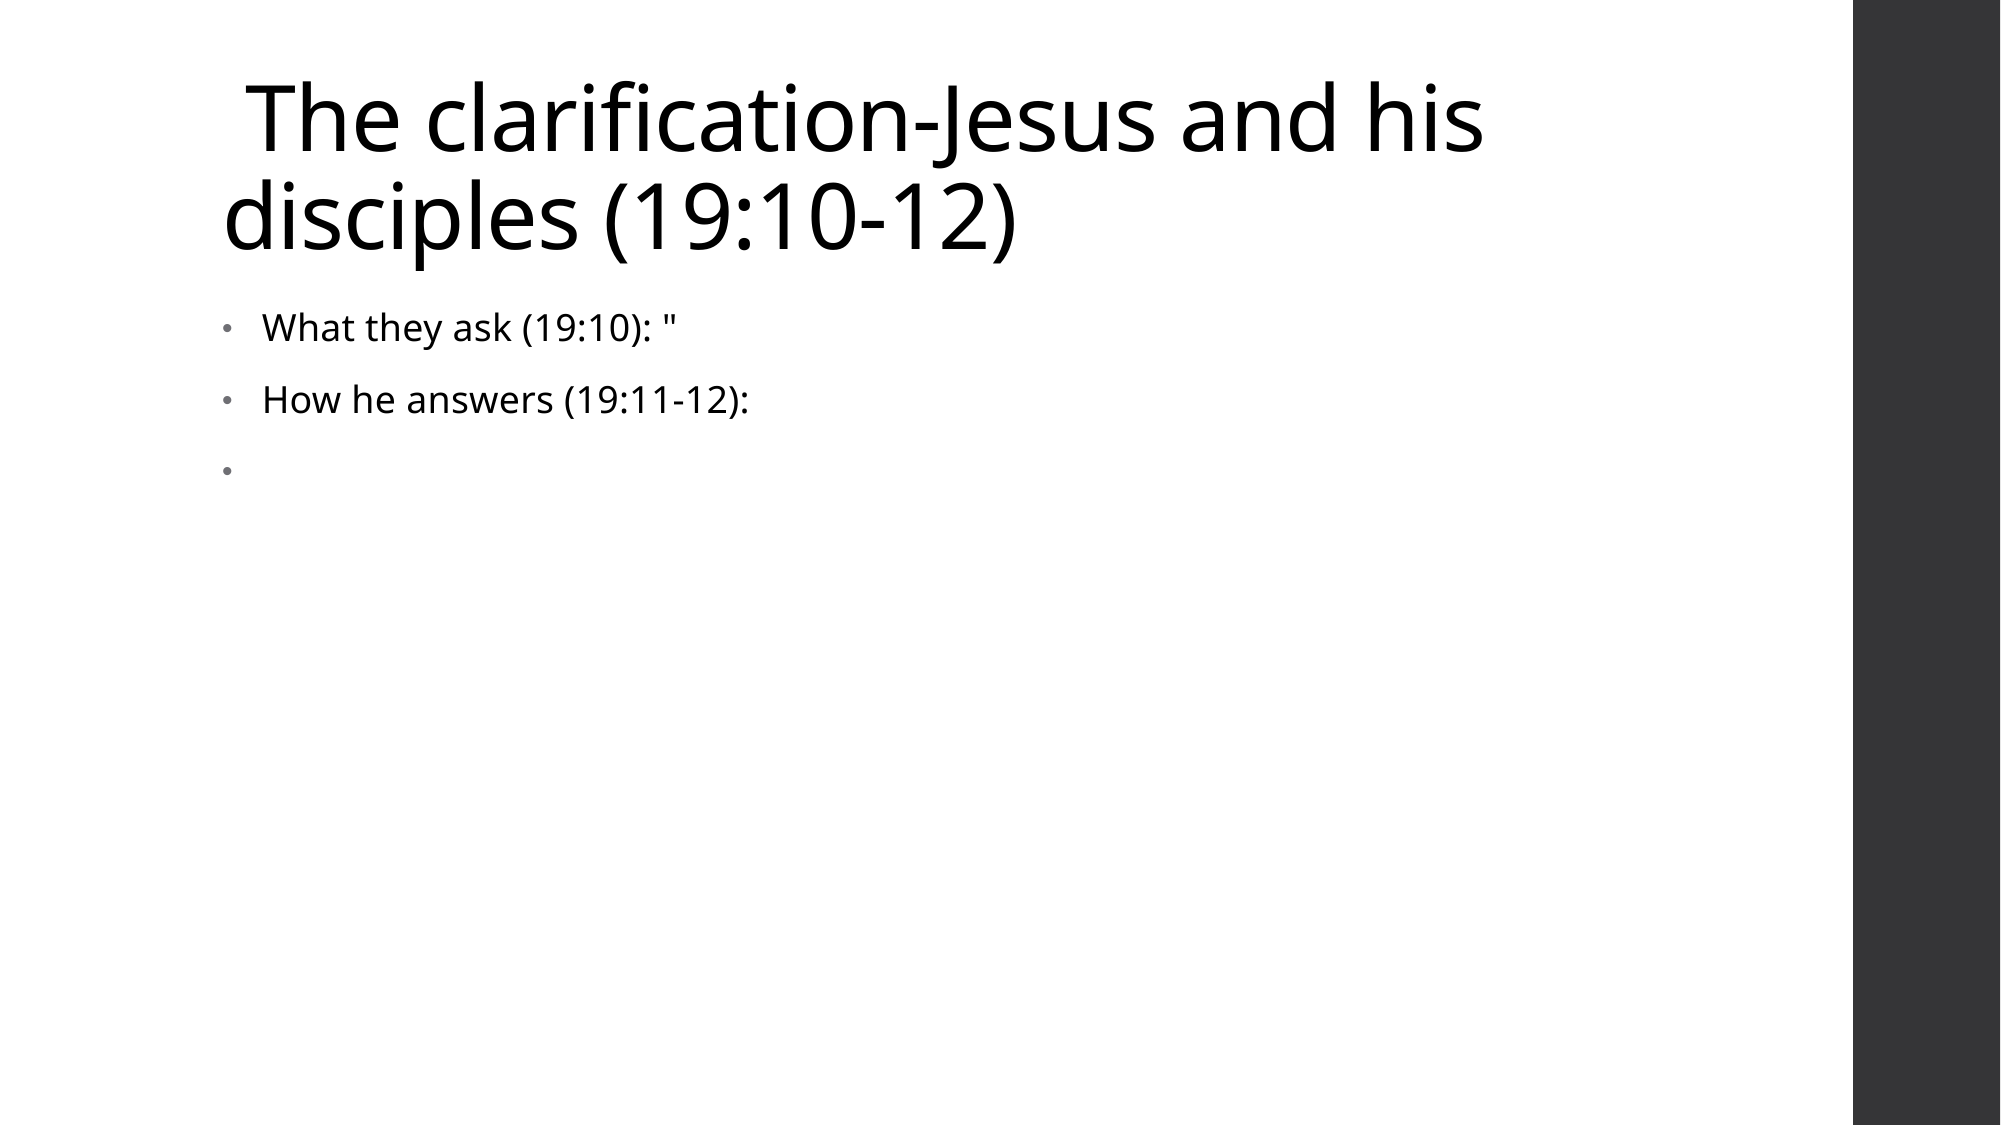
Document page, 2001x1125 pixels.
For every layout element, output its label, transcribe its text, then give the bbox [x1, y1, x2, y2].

title The clarification-Jesus and his disciples (19:10-12) [206, 60, 1797, 278]
list What they ask (19:10): " How he answers (19:11-12): [206, 299, 1617, 1014]
